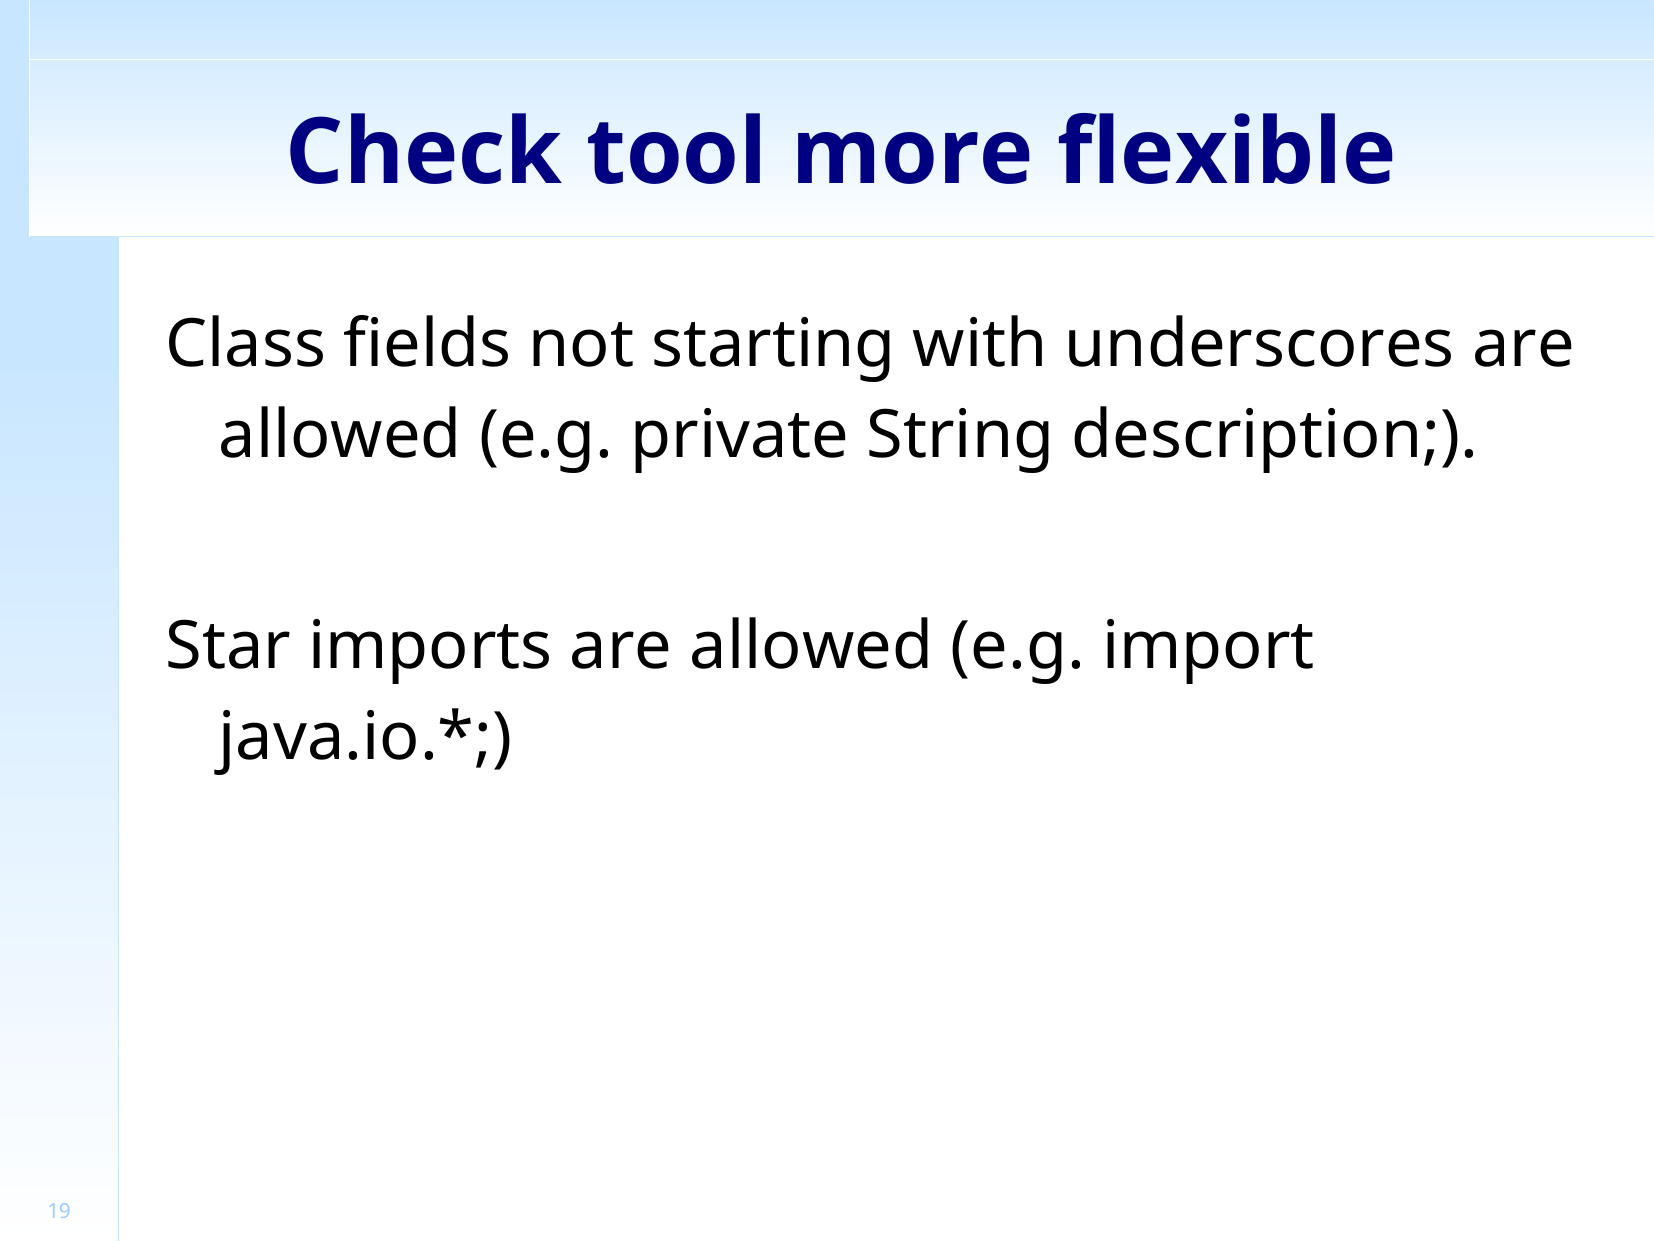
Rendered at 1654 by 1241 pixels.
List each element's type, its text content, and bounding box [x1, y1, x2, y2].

list Class fields not starting with underscores are allowed (e.g. private String description;). Star imports are allowed (e.g. import java.io.*;) [147, 295, 1625, 1182]
title Check tool more flexible [29, 59, 1654, 237]
